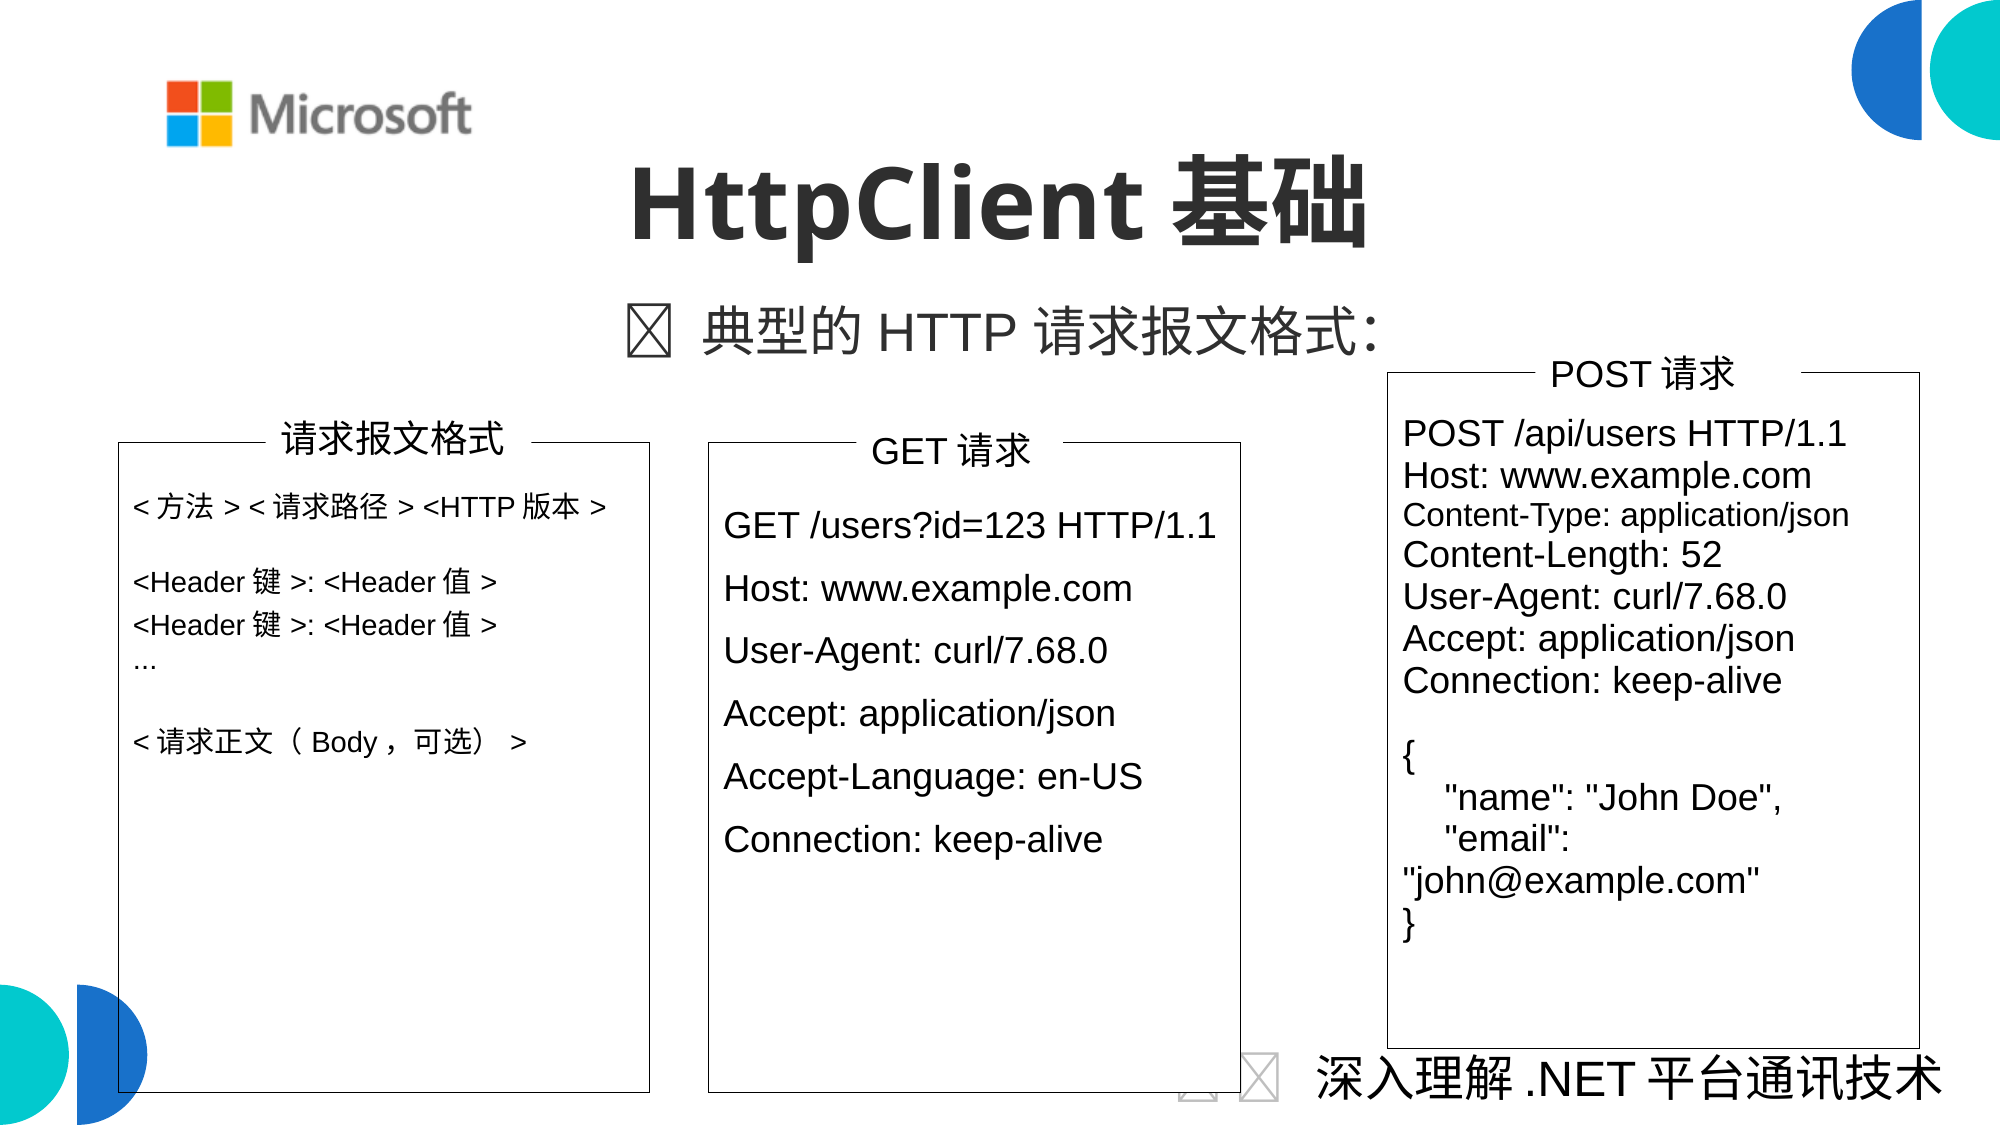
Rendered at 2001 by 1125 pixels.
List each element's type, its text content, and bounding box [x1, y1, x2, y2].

title HttpClient基础 [137, 106, 1861, 292]
text_box POST /api/users HTTP/1.1 Host: www.example.com Content-Type: application/json Content-Length: 52 User-Agent: curl/7.68.0 Accept: application/json Connection: keep-alive { "name": "John Doe", "email": "john@example.com" } [1387, 372, 1920, 1049]
text_box <方法> <请求路径> <HTTP版本> <Header键>: <Header值> <Header键>: <Header值> ... <请求正文（Body，可选）> [118, 442, 650, 1093]
subtitle 🚀 🚀 深入理解.NET平台通讯技术 [1173, 1046, 1952, 1107]
text_box 请求报文格式 [265, 401, 532, 481]
text_box POST请求 [1535, 336, 1802, 401]
text_box 🚀 典型的HTTP请求报文格式： [236, 253, 1823, 373]
text_box GET请求 [856, 413, 1063, 478]
picture [85, 41, 552, 189]
text_box GET /users?id=123 HTTP/1.1 Host: www.example.com User-Agent: curl/7.68.0 Accept: application/json Accept-Language: en-US Connection: keep-alive [708, 442, 1241, 1093]
